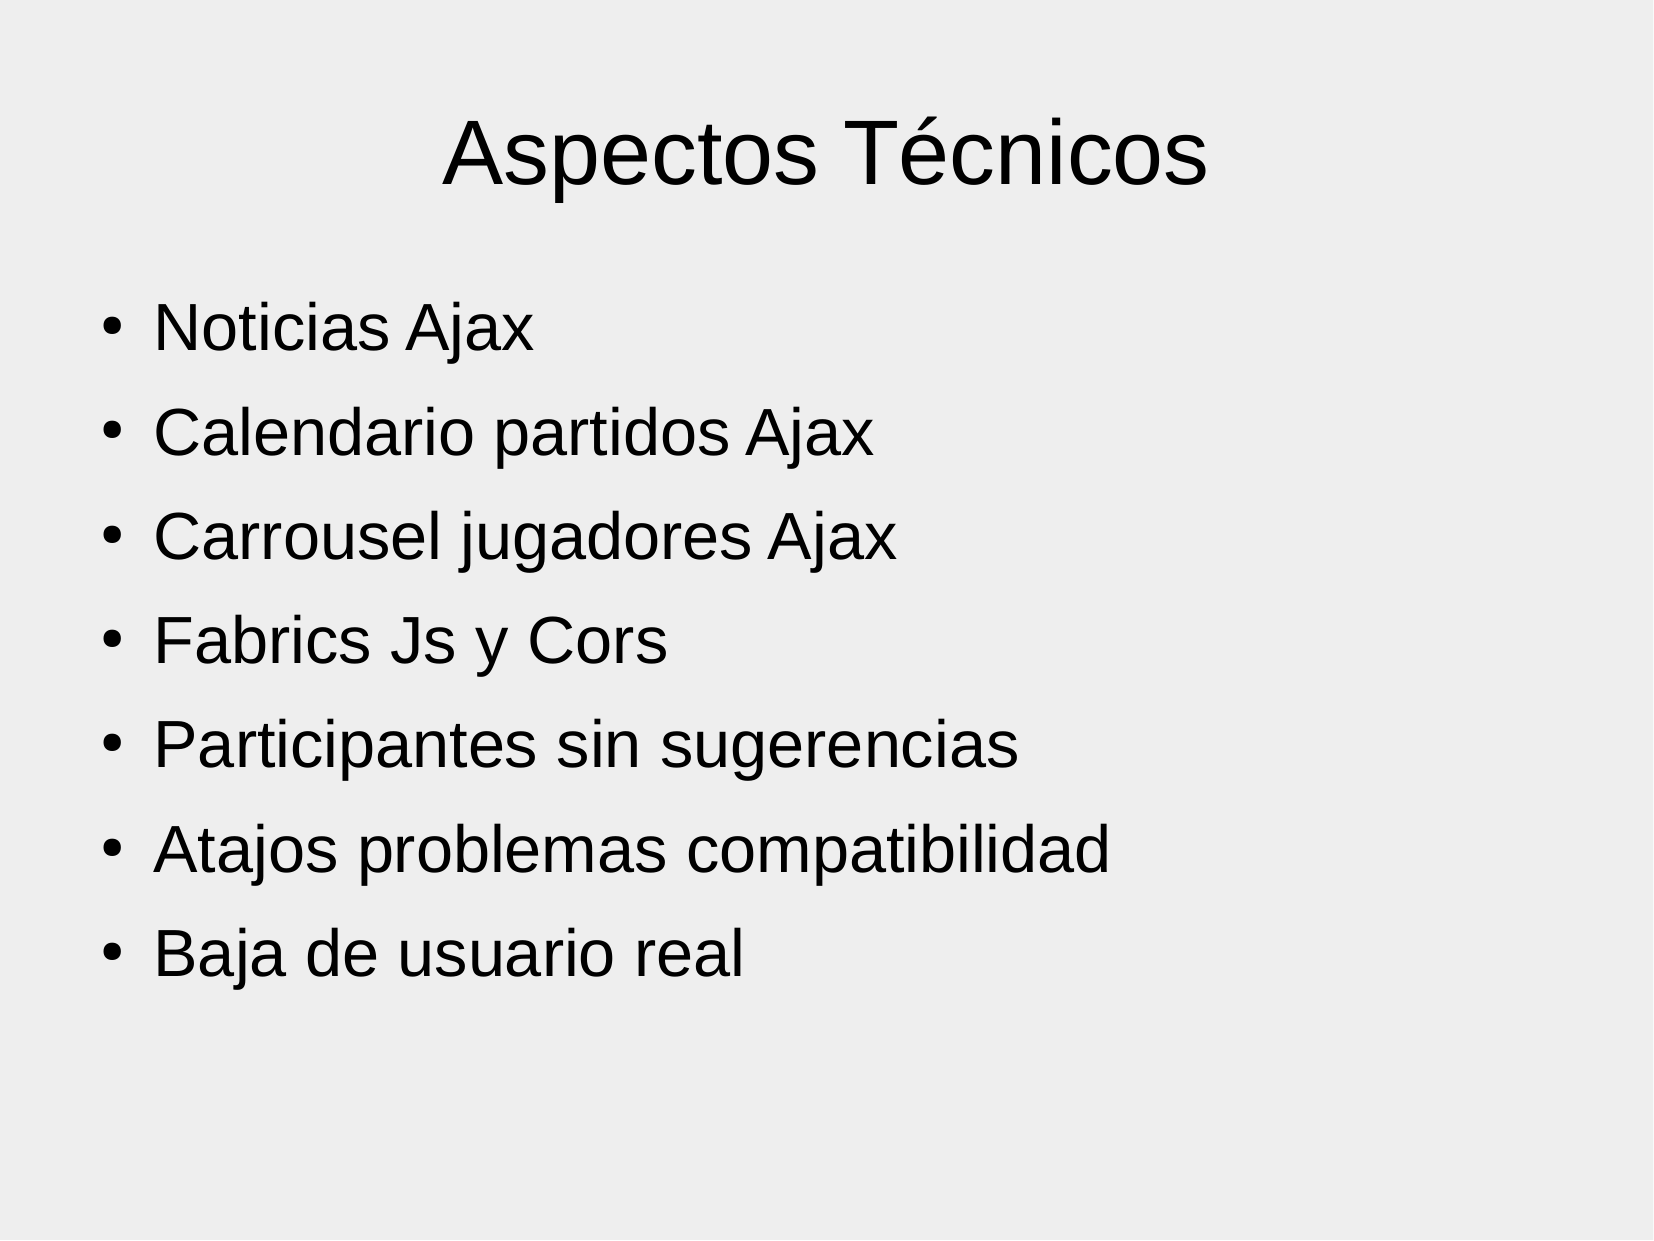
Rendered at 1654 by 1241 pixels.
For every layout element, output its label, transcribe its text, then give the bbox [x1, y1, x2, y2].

list Noticias Ajax Calendario partidos Ajax Carrousel jugadores Ajax Fabrics Js y Cors Participantes sin sugerencias Atajos problemas compatibilidad Baja de usuario real [82, 290, 1571, 1123]
title Aspectos Técnicos [82, 49, 1571, 257]
